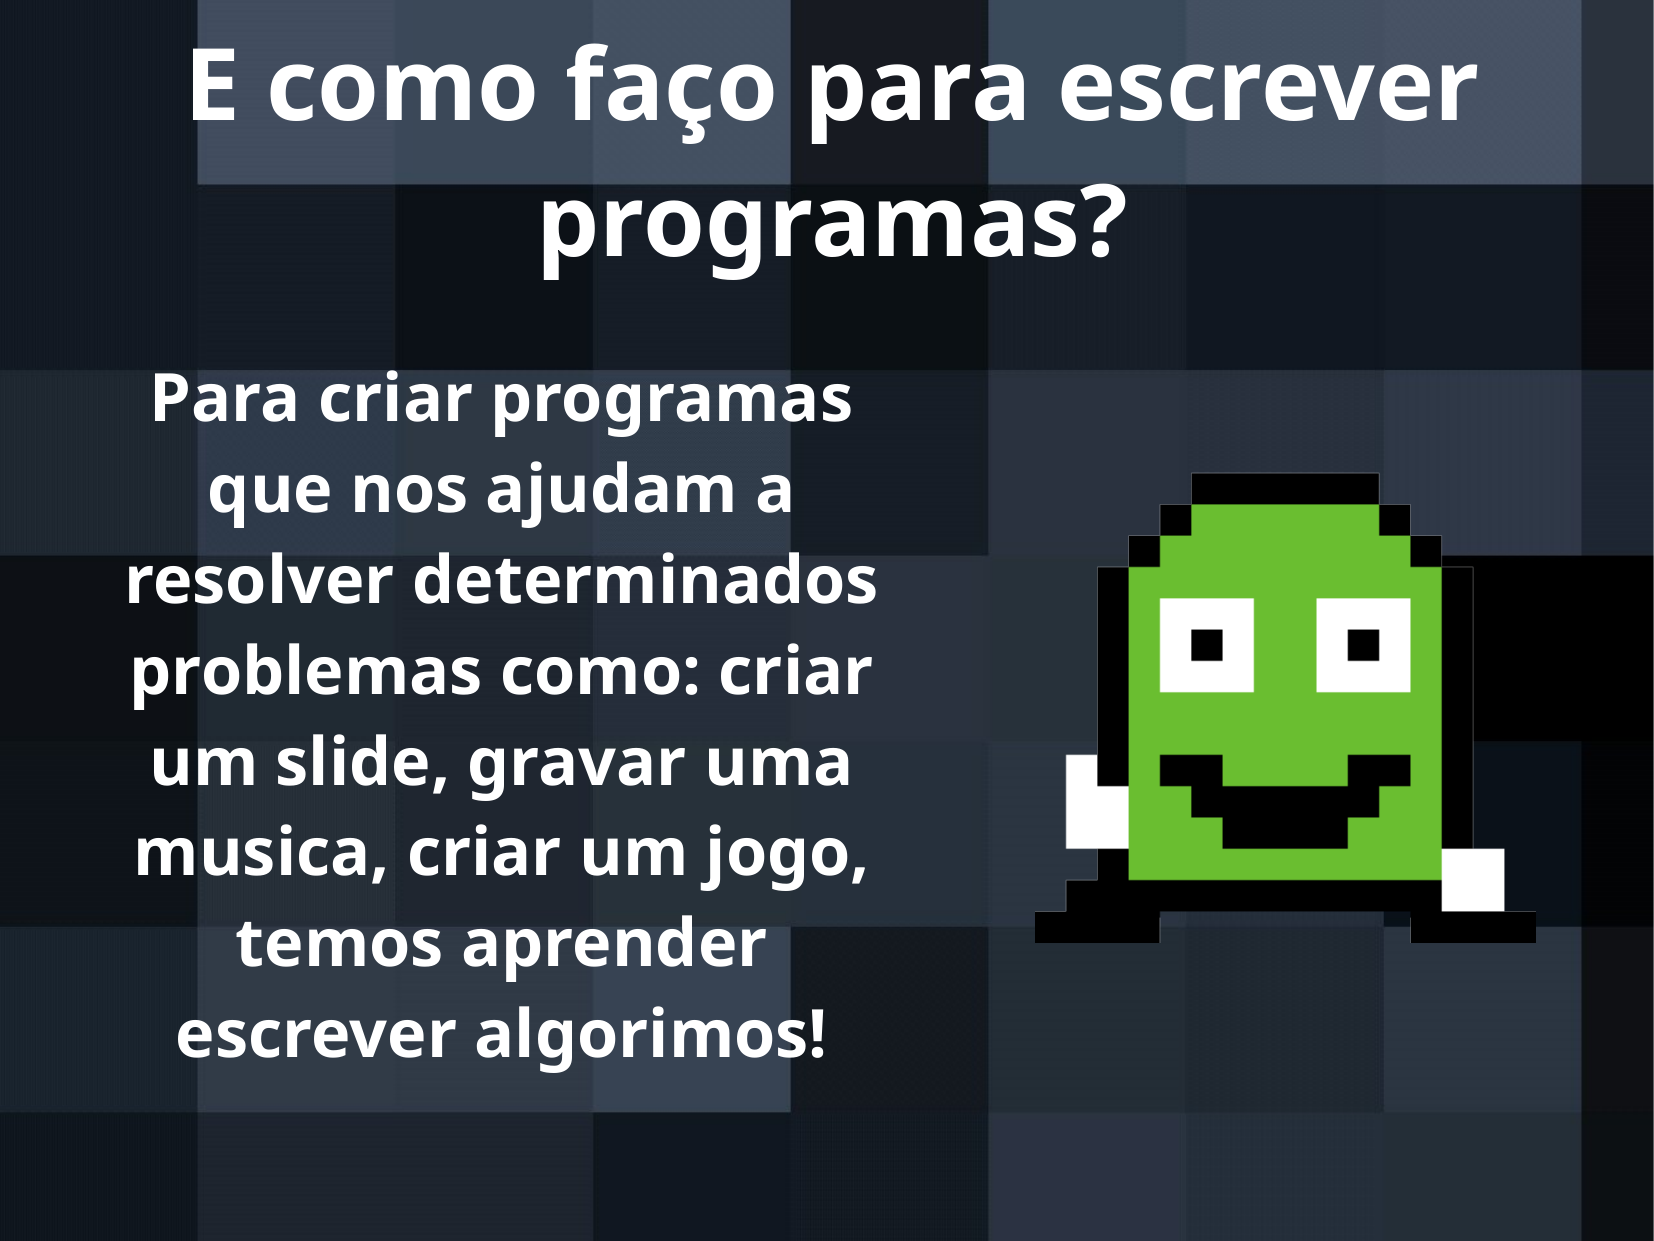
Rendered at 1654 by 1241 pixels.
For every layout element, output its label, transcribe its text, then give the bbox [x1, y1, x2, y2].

title E como faço para escrever programas? [88, 13, 1577, 286]
picture [0, 0, 1654, 1241]
title Para criar programas que nos ajudam a resolver determinados problemas como: criar um slide, gravar uma musica, criar um jogo, temos aprender escrever algorimos! [118, 324, 886, 1103]
